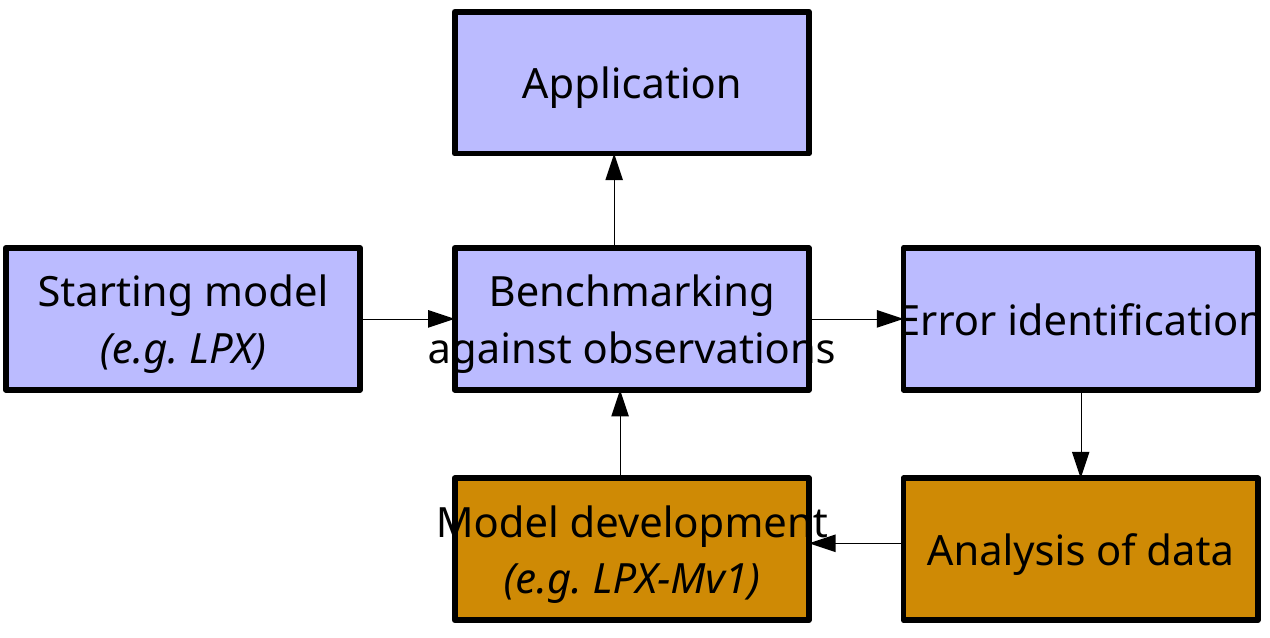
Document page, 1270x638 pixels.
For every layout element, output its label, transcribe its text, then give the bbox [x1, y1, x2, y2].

text_box Error identification [903, 248, 1258, 390]
text_box Benchmarking against observations [454, 248, 809, 390]
text_box Model development (e.g. LPX-Mv1) [454, 478, 809, 621]
text_box Starting model (e.g. LPX) [5, 248, 361, 390]
text_box Analysis of data [903, 478, 1258, 621]
text_box Application [454, 11, 809, 154]
